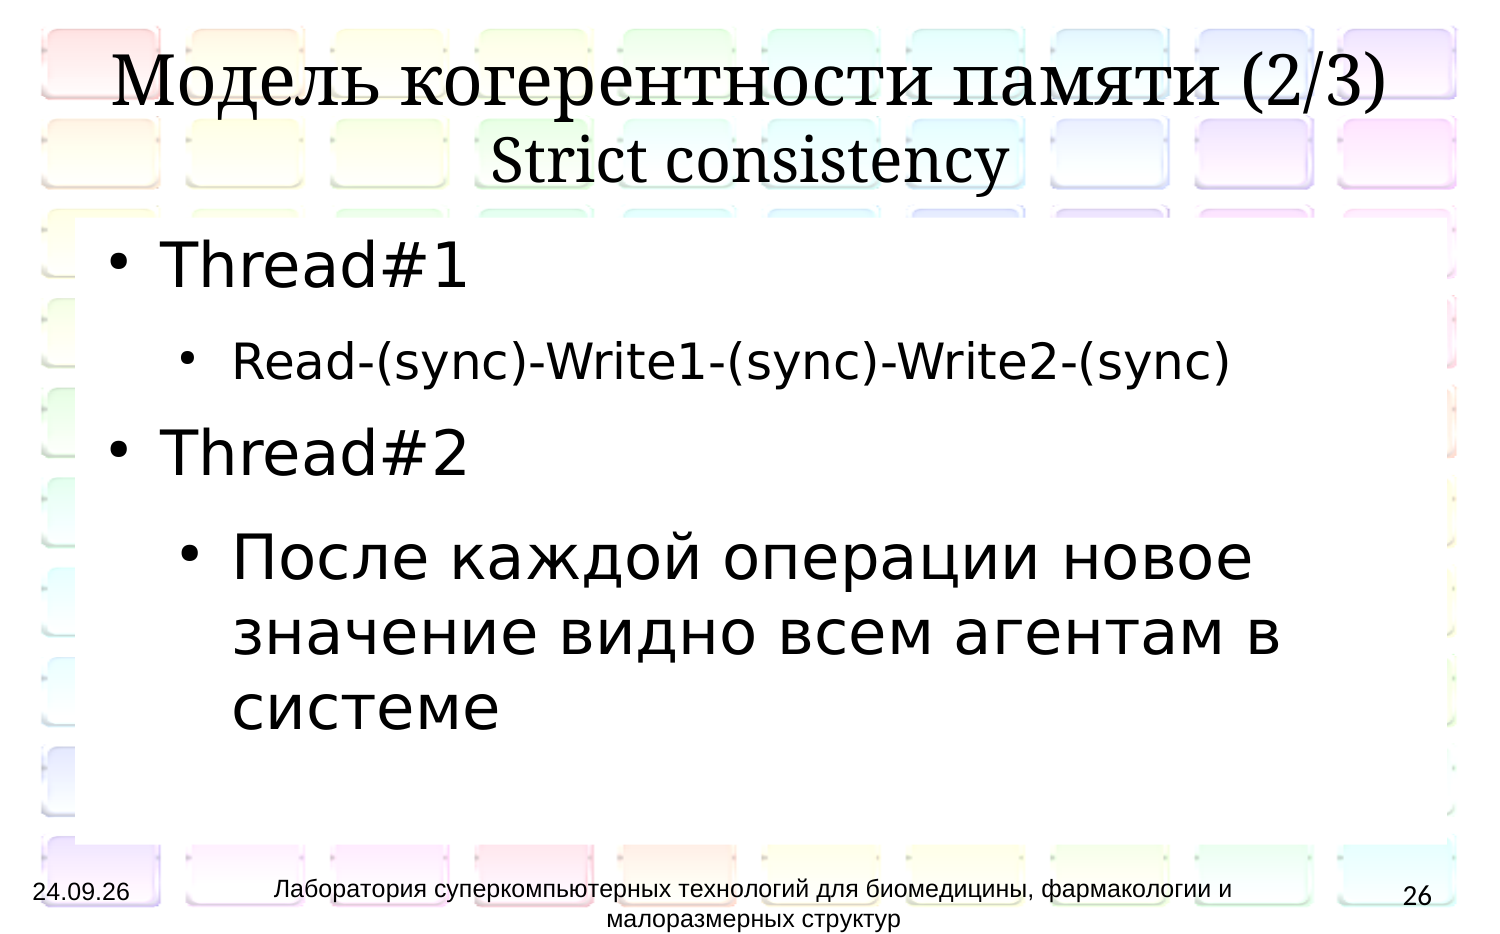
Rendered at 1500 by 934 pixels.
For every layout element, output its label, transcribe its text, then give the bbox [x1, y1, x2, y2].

title Модель когерентности памяти (2/3) Strict consistency [75, 27, 1426, 203]
list Thread#1 Read-(sync)-Write1-(sync)-Write2-(sync) Thread#2 После каждой операции новое значение видно всем агентам в системе [75, 217, 1447, 845]
text_box <номер> [1387, 868, 1473, 918]
text_box 14.04.14 [17, 868, 184, 918]
picture [0, 0, 1500, 934]
text_box Лаборатория суперкомпьютерных технологий для биомедицины, фармакологии и малоразмерных структур [171, 864, 1338, 915]
